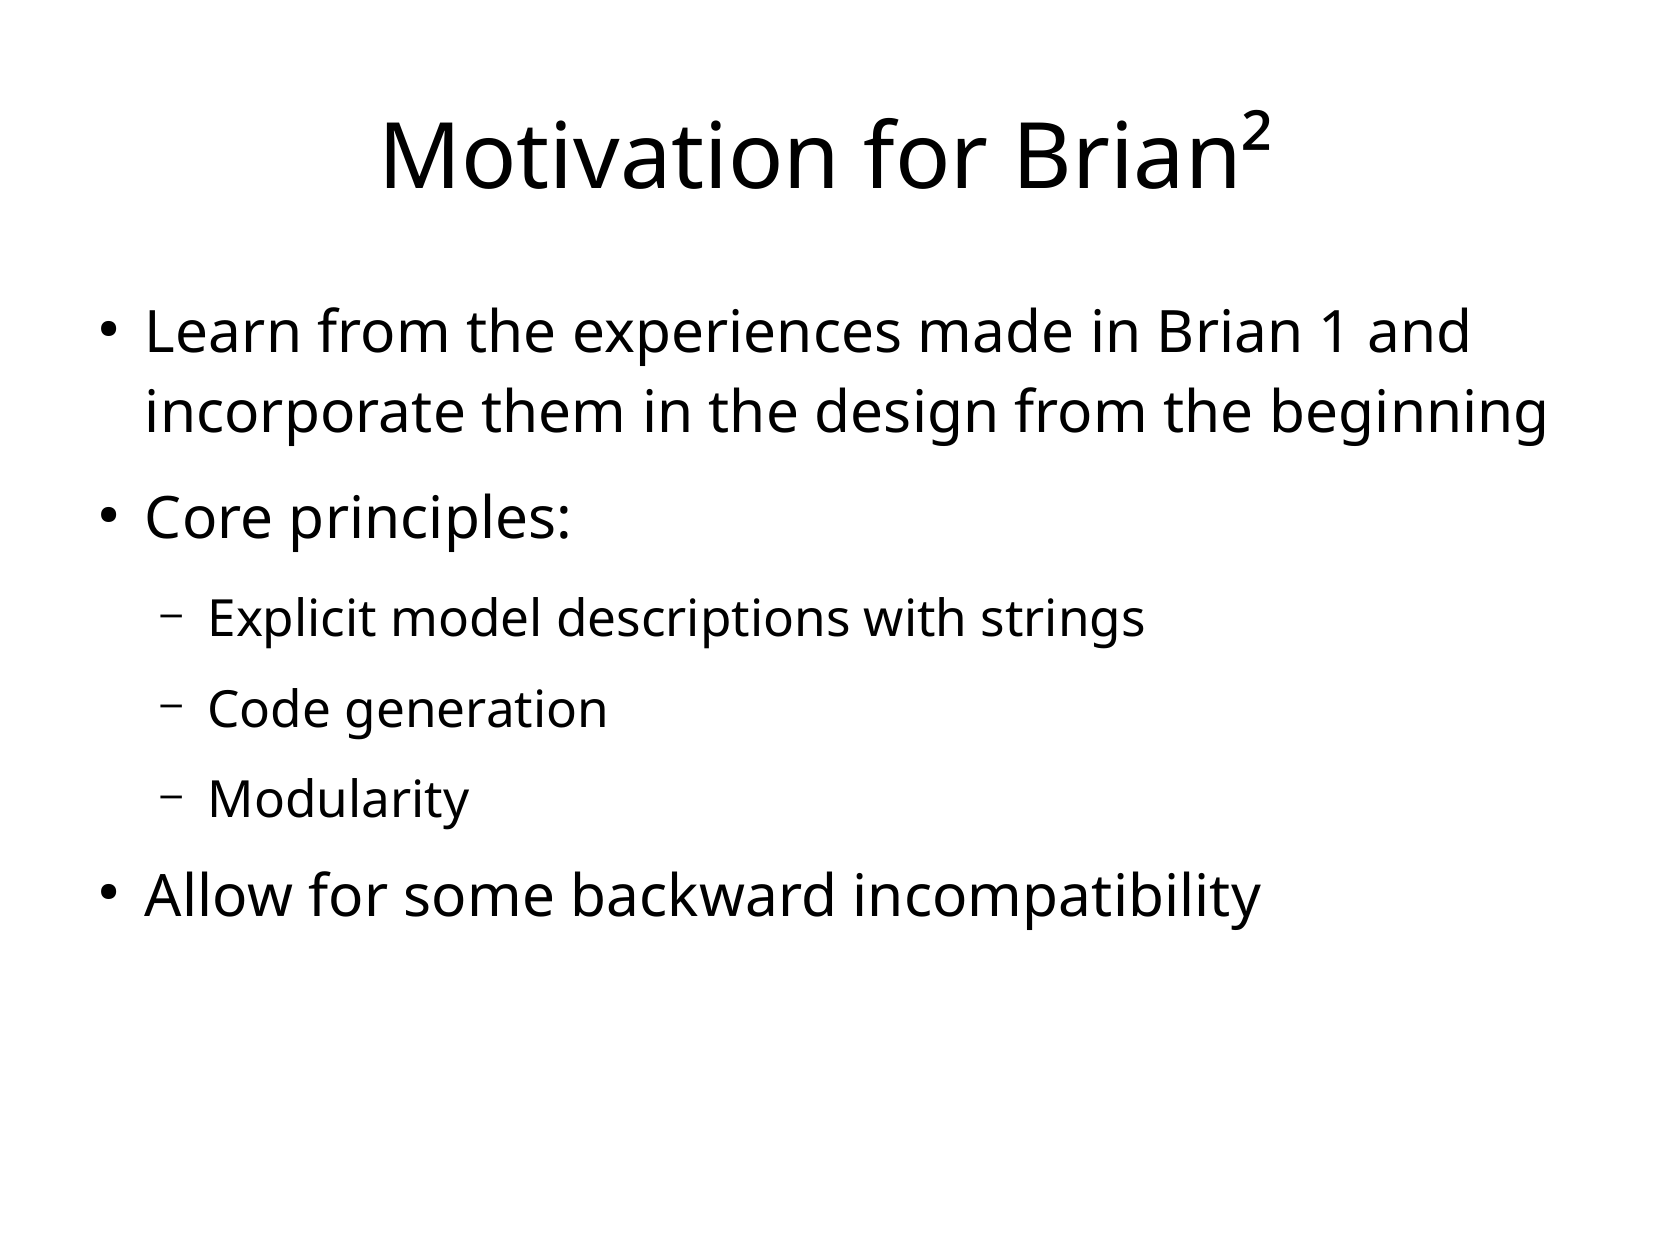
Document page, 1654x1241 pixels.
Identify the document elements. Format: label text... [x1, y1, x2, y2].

list Learn from the experiences made in Brian 1 and incorporate them in the design from the beginning Core principles: Explicit model descriptions with strings Code generation Modularity Allow for some backward incompatibility [82, 290, 1571, 1010]
title Motivation for Brian² [82, 49, 1571, 257]
